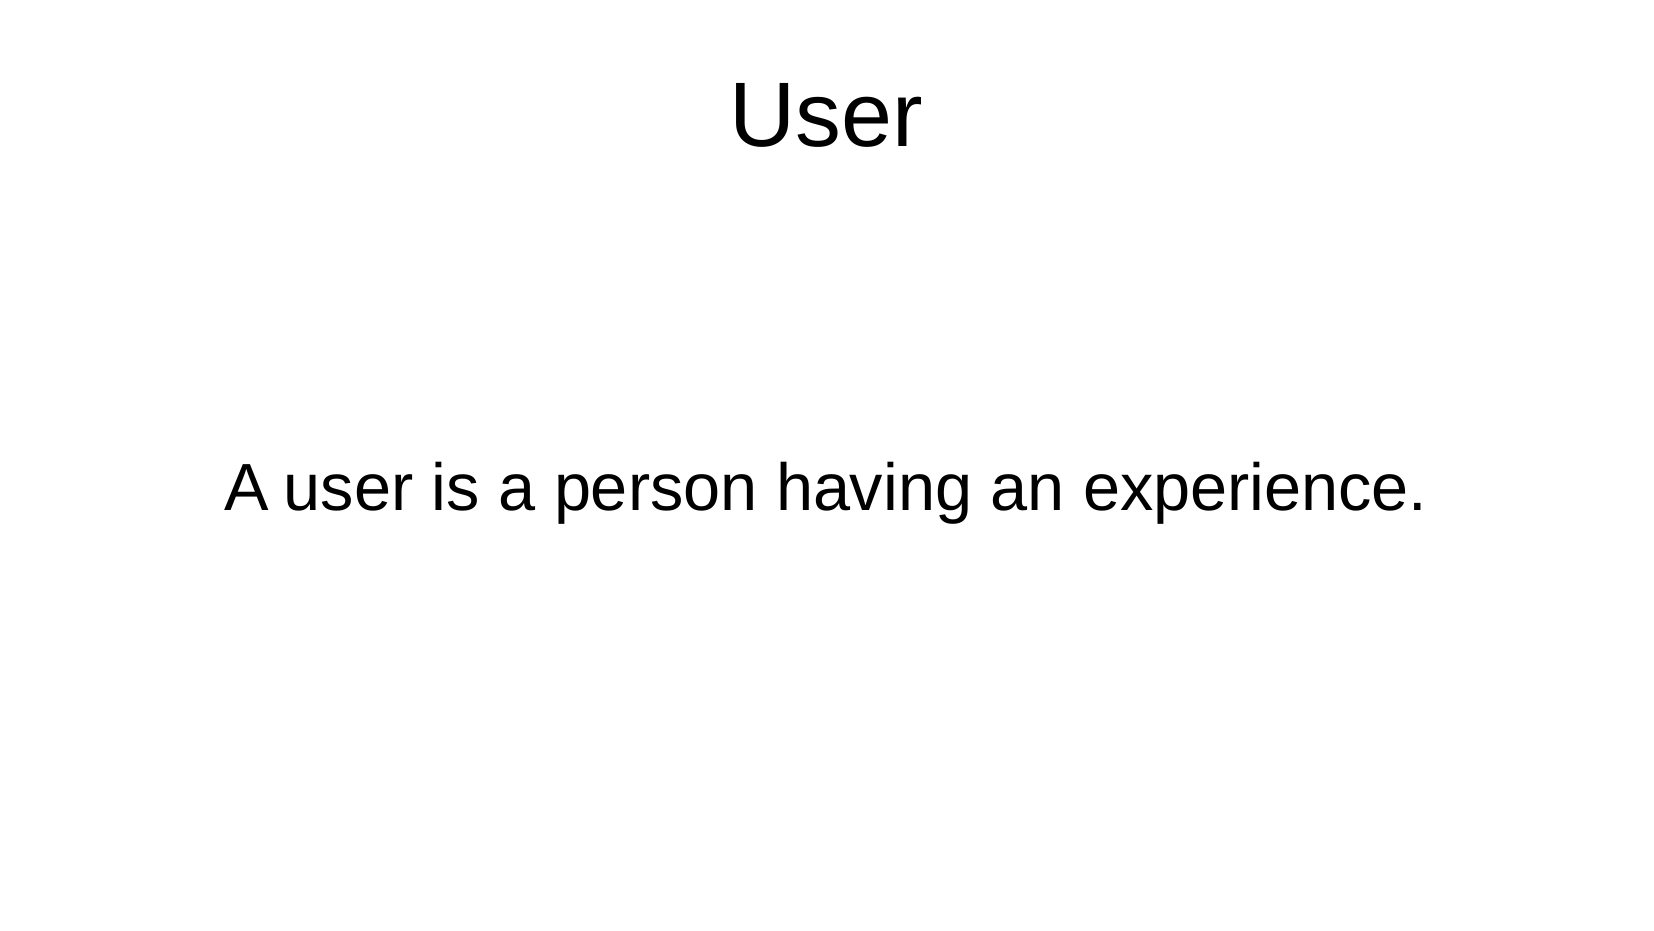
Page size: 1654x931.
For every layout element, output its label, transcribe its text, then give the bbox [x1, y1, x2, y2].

title User [82, 37, 1571, 193]
subtitle A user is a person having an experience. [82, 217, 1571, 758]
